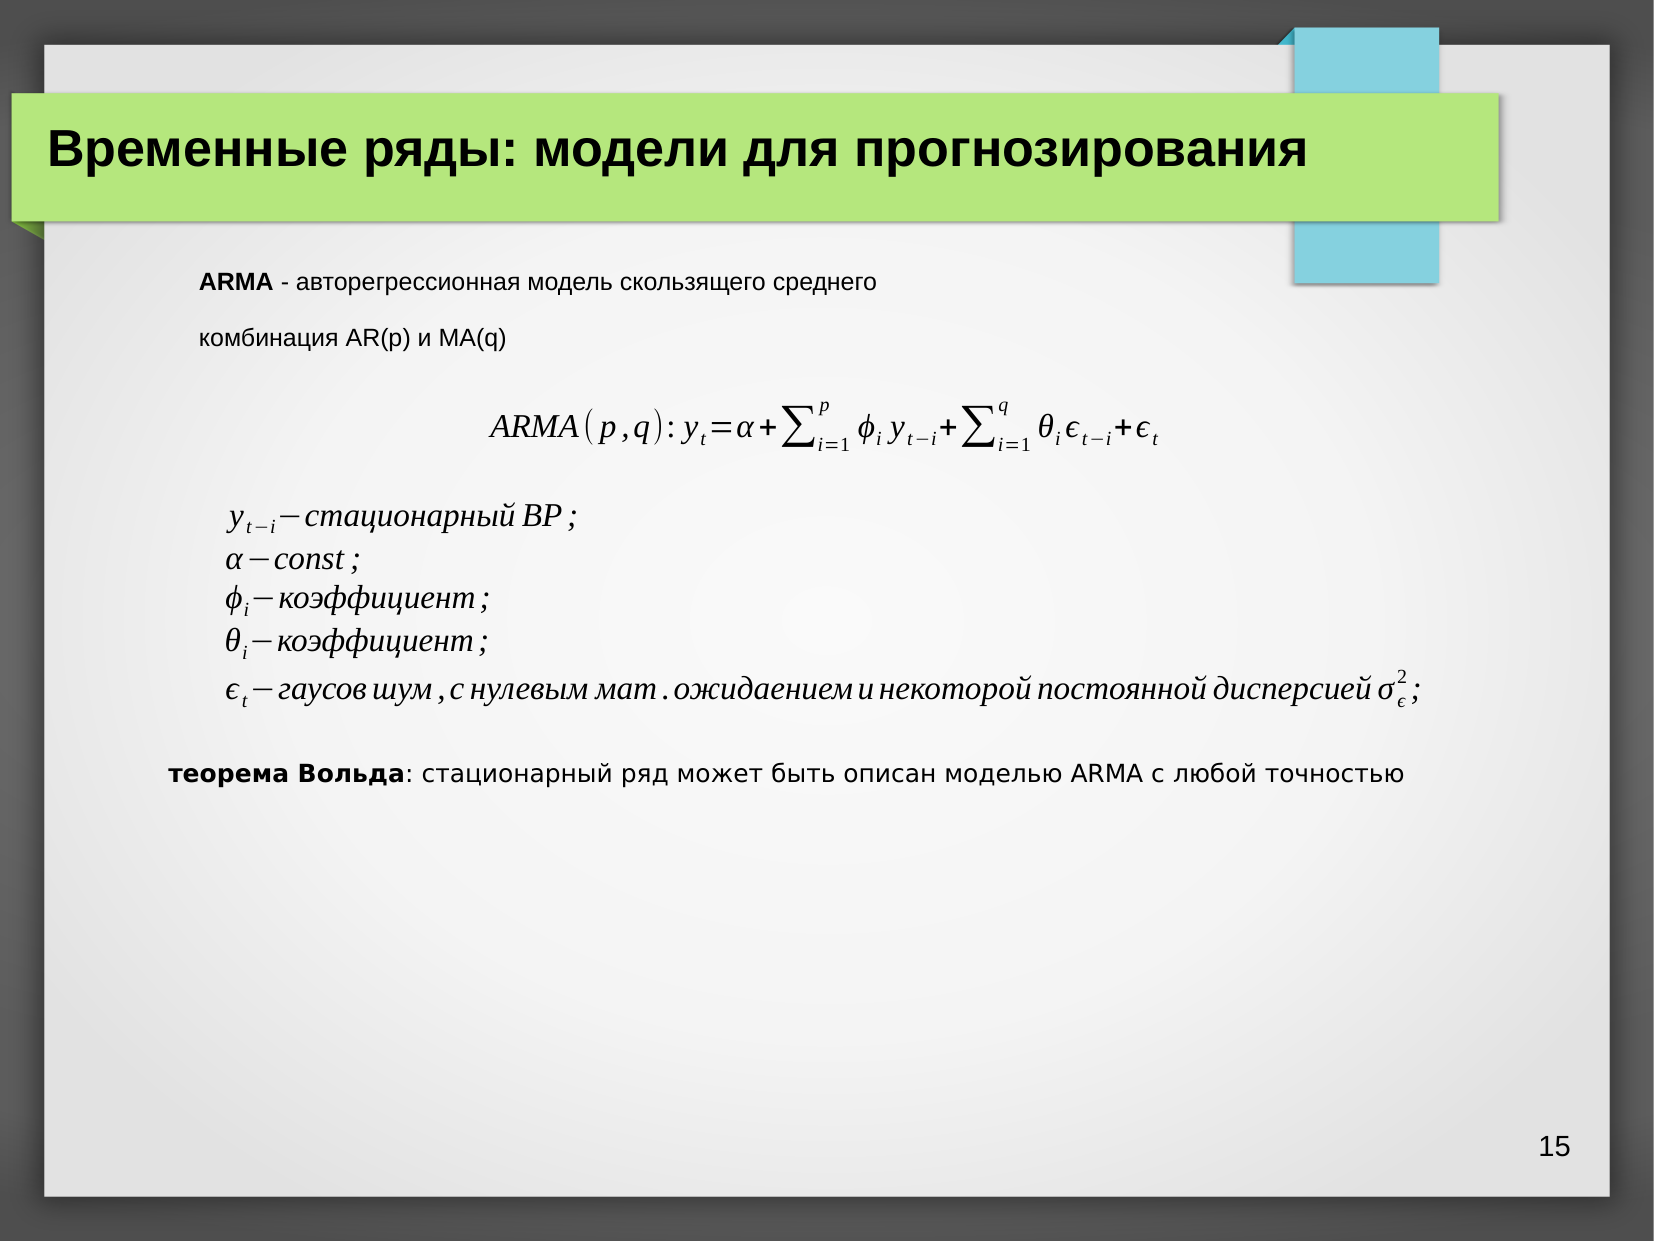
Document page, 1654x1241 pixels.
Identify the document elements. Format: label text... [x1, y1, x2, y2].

text_box ARMA - авторегрессионная модель скользящего среднего комбинация AR(p) и МA(q) [184, 259, 1217, 387]
title Временные ряды: модели для прогнозирования [47, 96, 1430, 201]
picture [0, 0, 1654, 1241]
chart [224, 393, 1422, 722]
text_box теорема Вольда: стационарный ряд может быть описан моделью ARMA с любой точностью [153, 722, 1436, 863]
